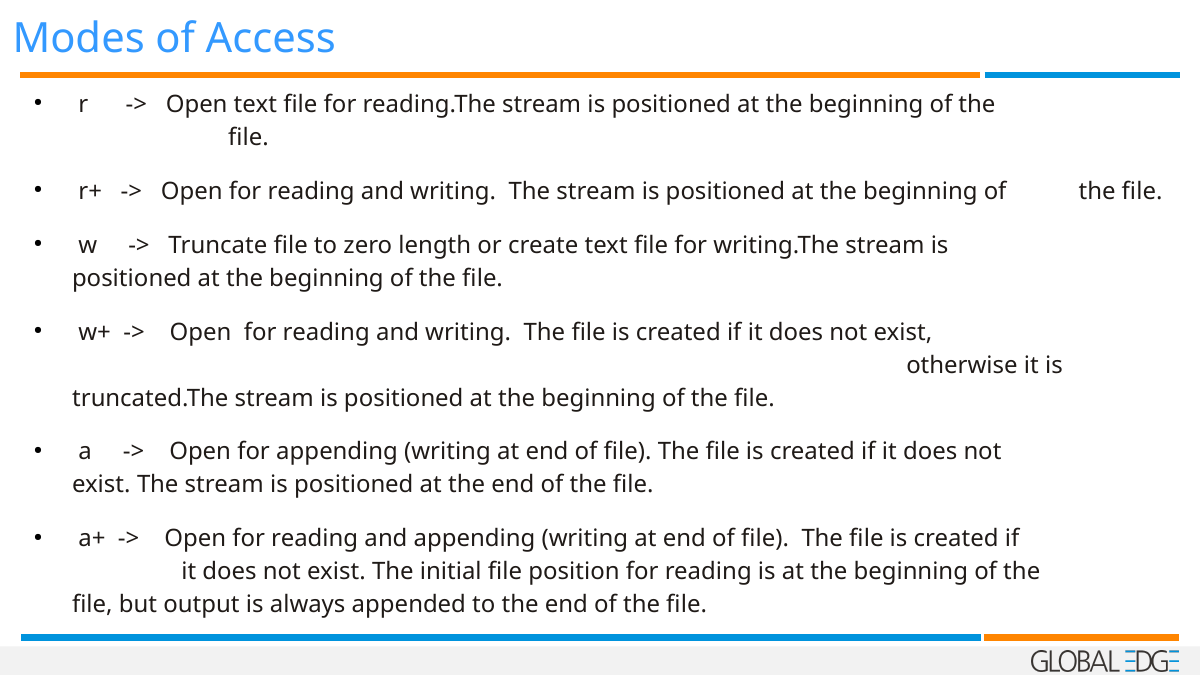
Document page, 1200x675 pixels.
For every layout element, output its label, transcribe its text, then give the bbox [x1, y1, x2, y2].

picture [1031, 650, 1179, 672]
list r -> Open text file for reading.The stream is positioned at the beginning of the file. r+ -> Open for reading and writing. The stream is positioned at the beginning of the file. w -> Truncate file to zero length or create text file for writing.The stream is positioned at the beginning of the file. w+ -> Open for reading and writing. The file is created if it does not exist, otherwise it is truncated.The stream is positioned at the beginning of the file. a -> Open for appending (writing at end of file). The file is created if it does not exist. The stream is positioned at the end of the file. a+ -> Open for reading and appending (writing at end of file). The file is created if it does not exist. The initial file position for reading is at the beginning of the file, but output is always appended to the end of the file. [21, 86, 1182, 627]
title Modes of Access [12, 9, 1088, 63]
